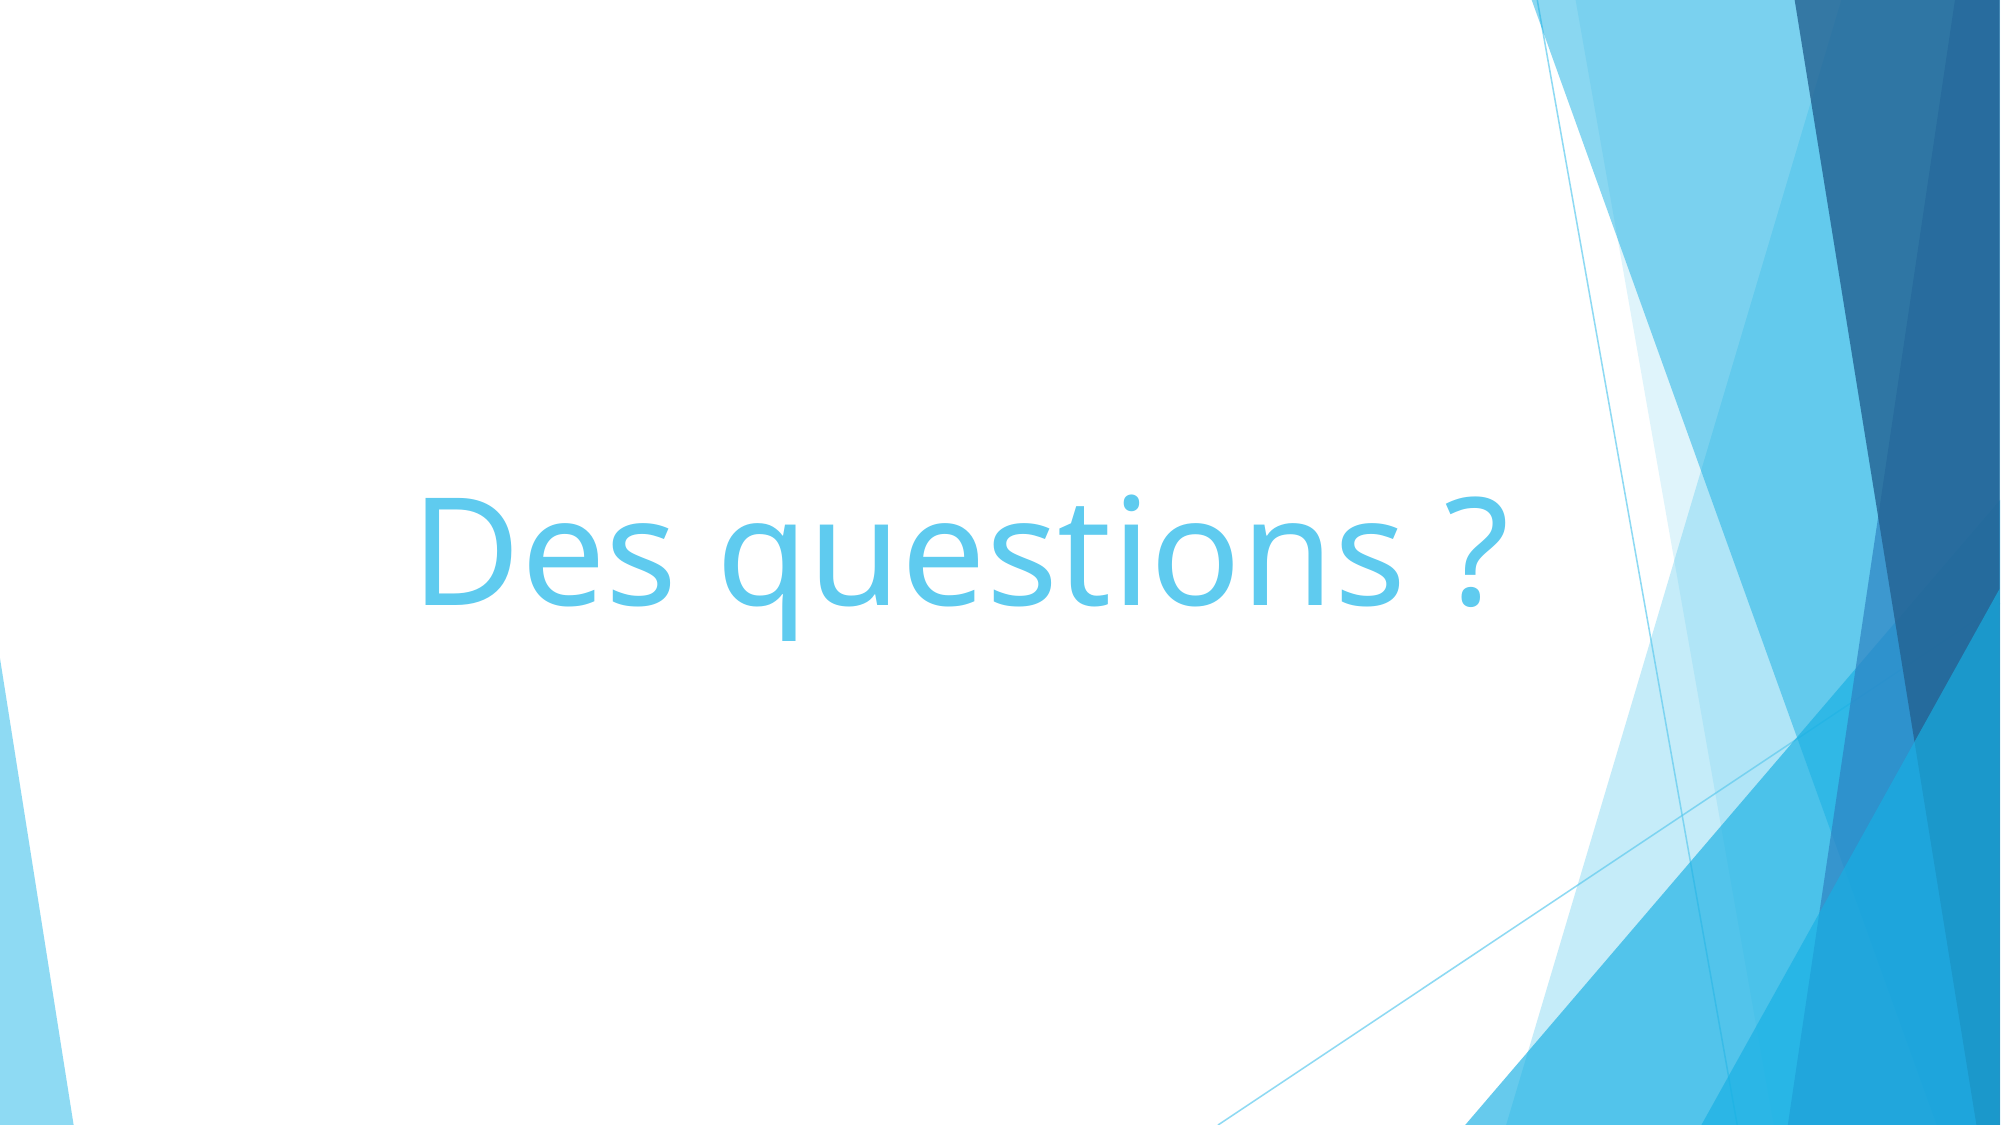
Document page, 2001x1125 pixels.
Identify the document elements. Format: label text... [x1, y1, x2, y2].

title Des questions ? [0, 448, 2000, 665]
